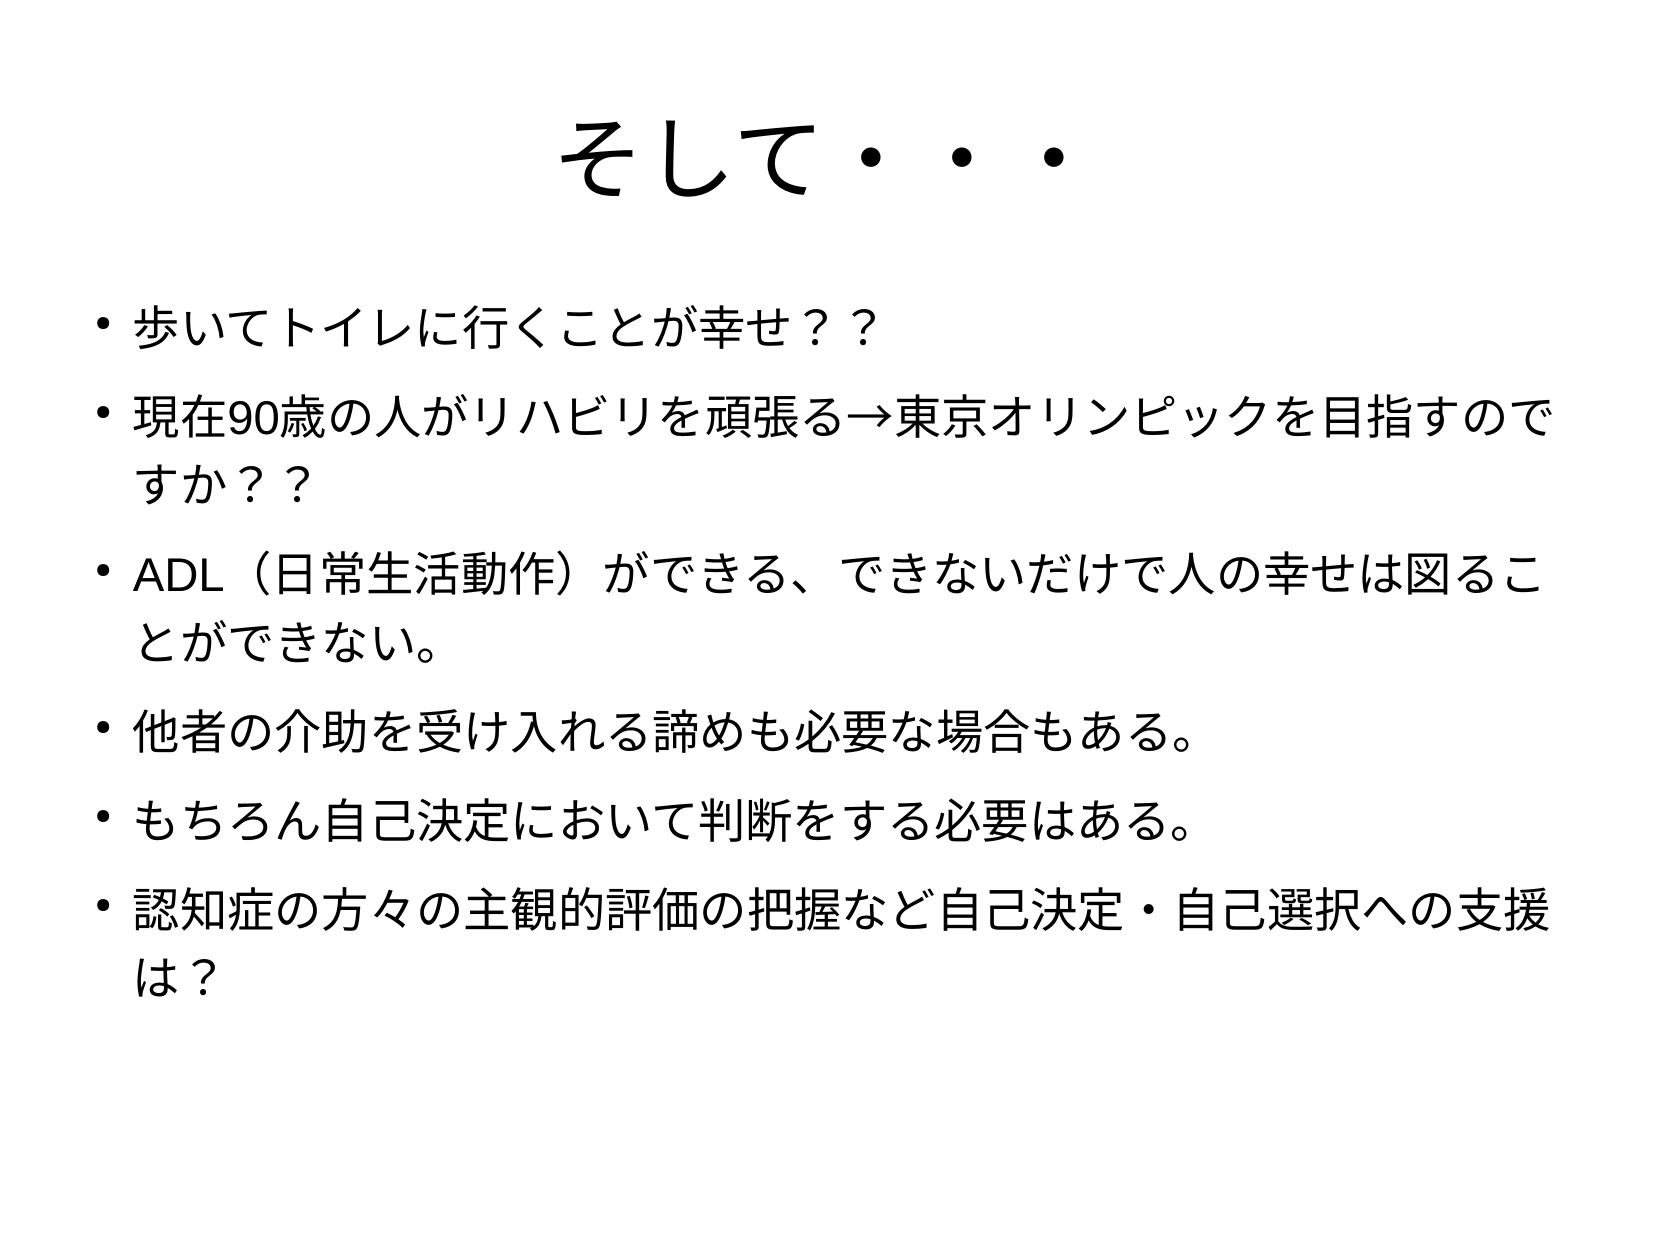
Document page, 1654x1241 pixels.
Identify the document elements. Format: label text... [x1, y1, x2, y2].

title そして・・・ [82, 49, 1571, 257]
list 歩いてトイレに行くことが幸せ？？ 現在90歳の人がリハビリを頑張る→東京オリンピックを目指すのですか？？ ADL（日常生活動作）ができる、できないだけで人の幸せは図ることができない。 他者の介助を受け入れる諦めも必要な場合もある。 もちろん自己決定において判断をする必要はある。 認知症の方々の主観的評価の把握など自己決定・自己選択への支援は？ [82, 290, 1571, 1010]
